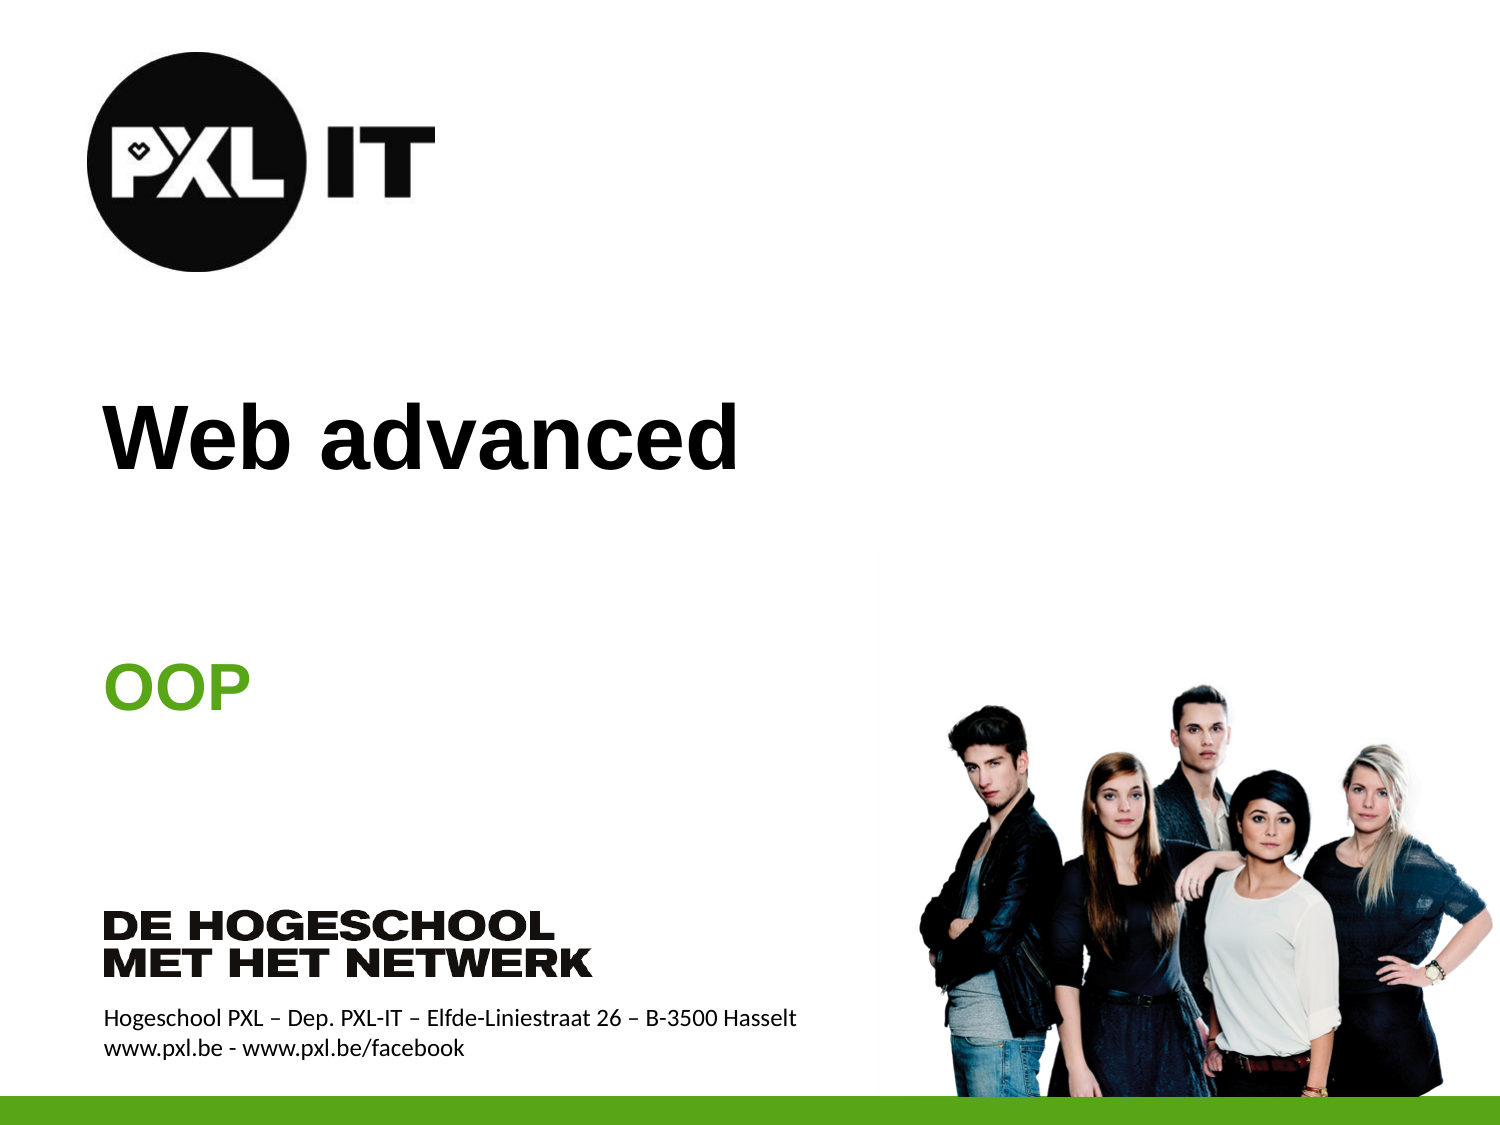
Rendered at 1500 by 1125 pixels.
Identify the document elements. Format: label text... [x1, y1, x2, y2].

picture [877, 553, 1500, 1097]
picture [104, 909, 593, 977]
picture [87, 52, 435, 272]
text_box OOP [89, 635, 878, 823]
text_box Web advanced [87, 312, 1363, 554]
